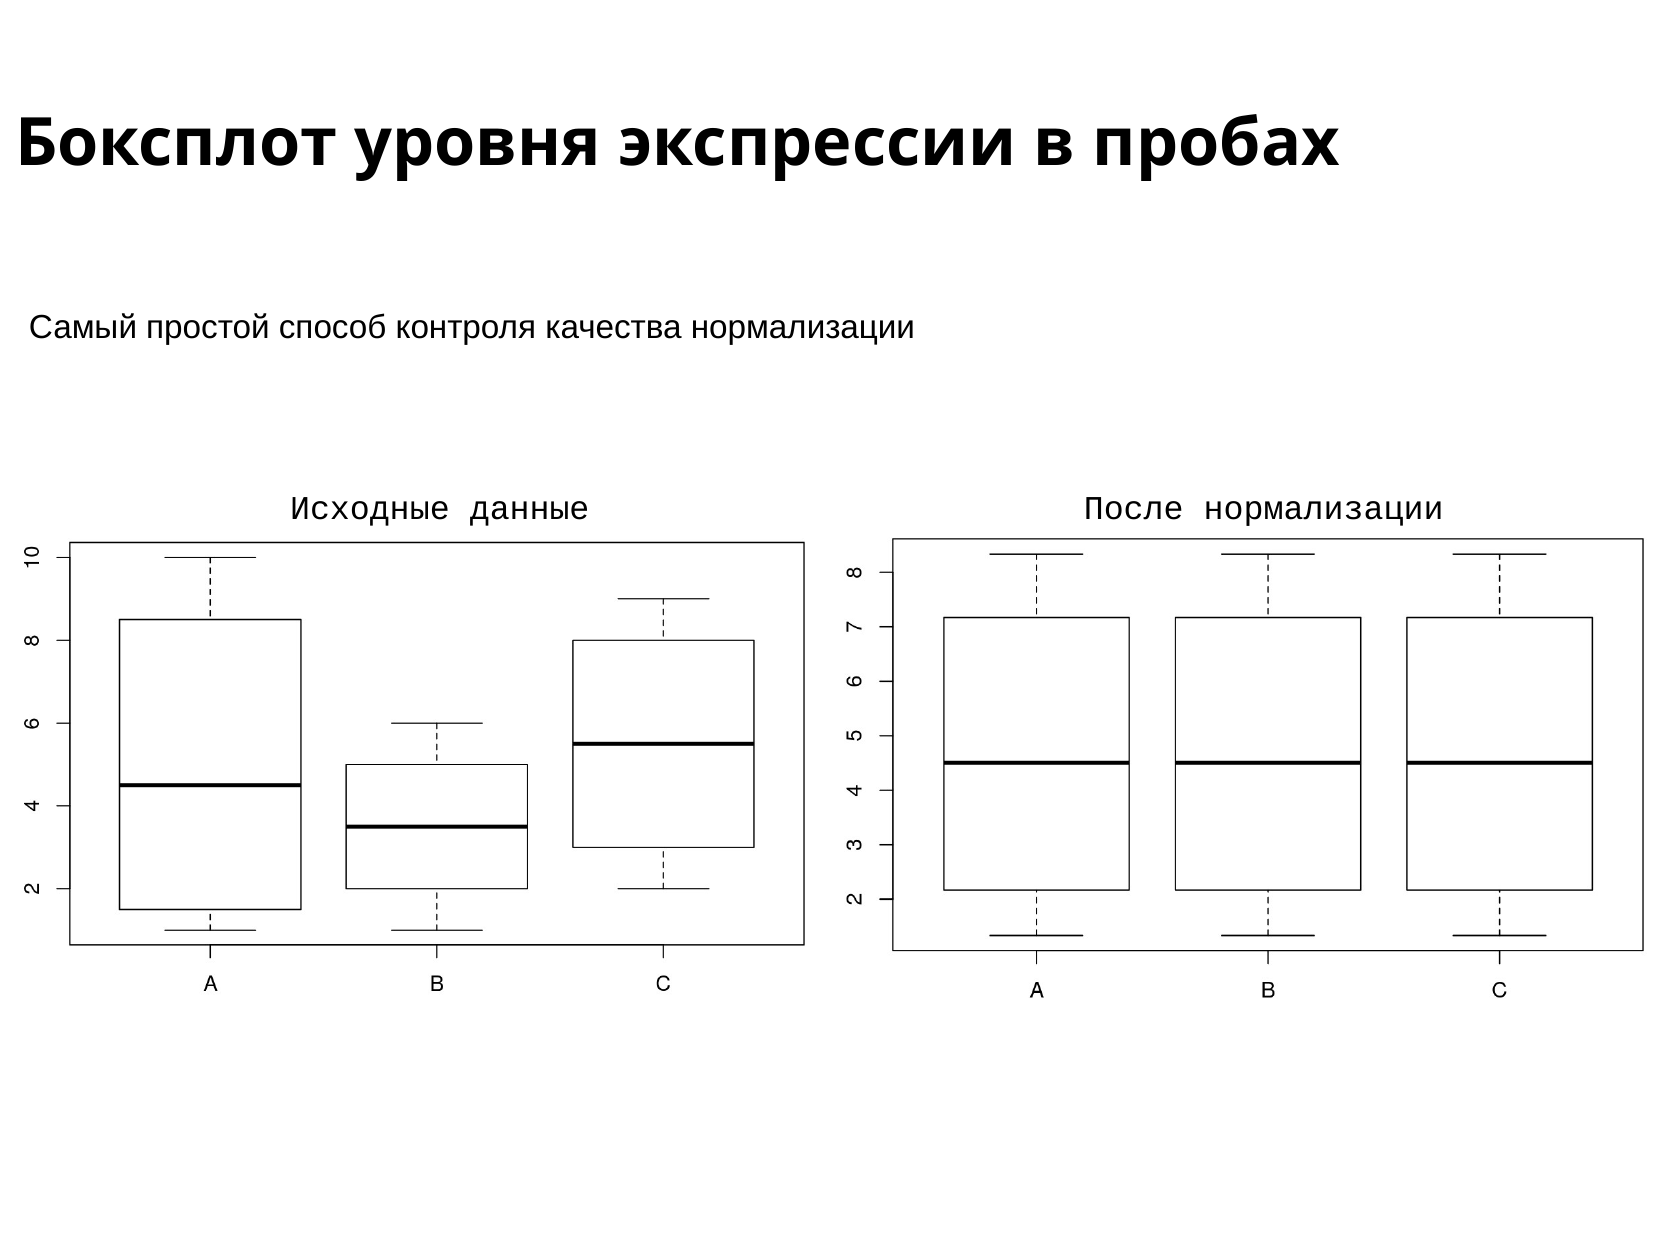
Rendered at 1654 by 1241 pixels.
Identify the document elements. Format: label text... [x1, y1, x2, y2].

picture [838, 526, 1648, 1010]
title Боксплот уровня экспрессии в пробах [15, 19, 1636, 260]
text_box После нормализации [1021, 484, 1506, 537]
text_box Самый простой способ контроля качества нормализации [14, 301, 1563, 354]
picture [8, 522, 820, 1013]
text_box Исходные данные [271, 484, 609, 537]
